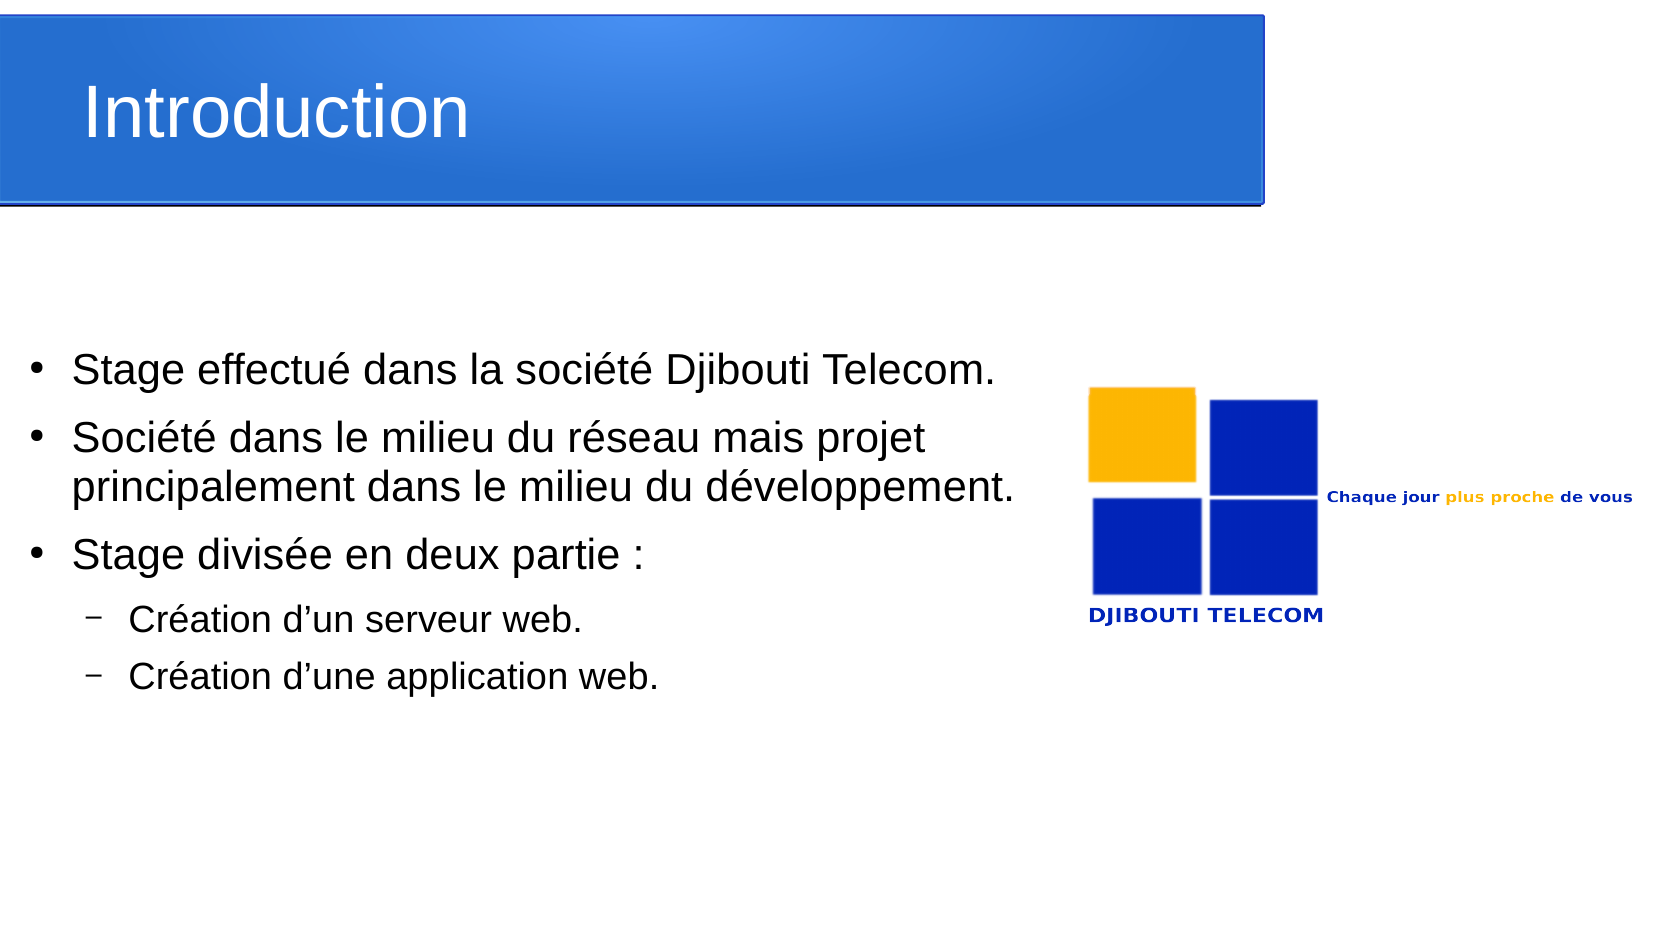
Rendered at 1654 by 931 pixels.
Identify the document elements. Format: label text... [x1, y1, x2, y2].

list Stage effectué dans la société Djibouti Telecom. Société dans le milieu du réseau mais projet principalement dans le milieu du développement. Stage divisée en deux partie : Création d’un serveur web. Création d’une application web. [15, 345, 1103, 704]
picture [1035, 359, 1636, 661]
title Introduction [82, 35, 1235, 189]
